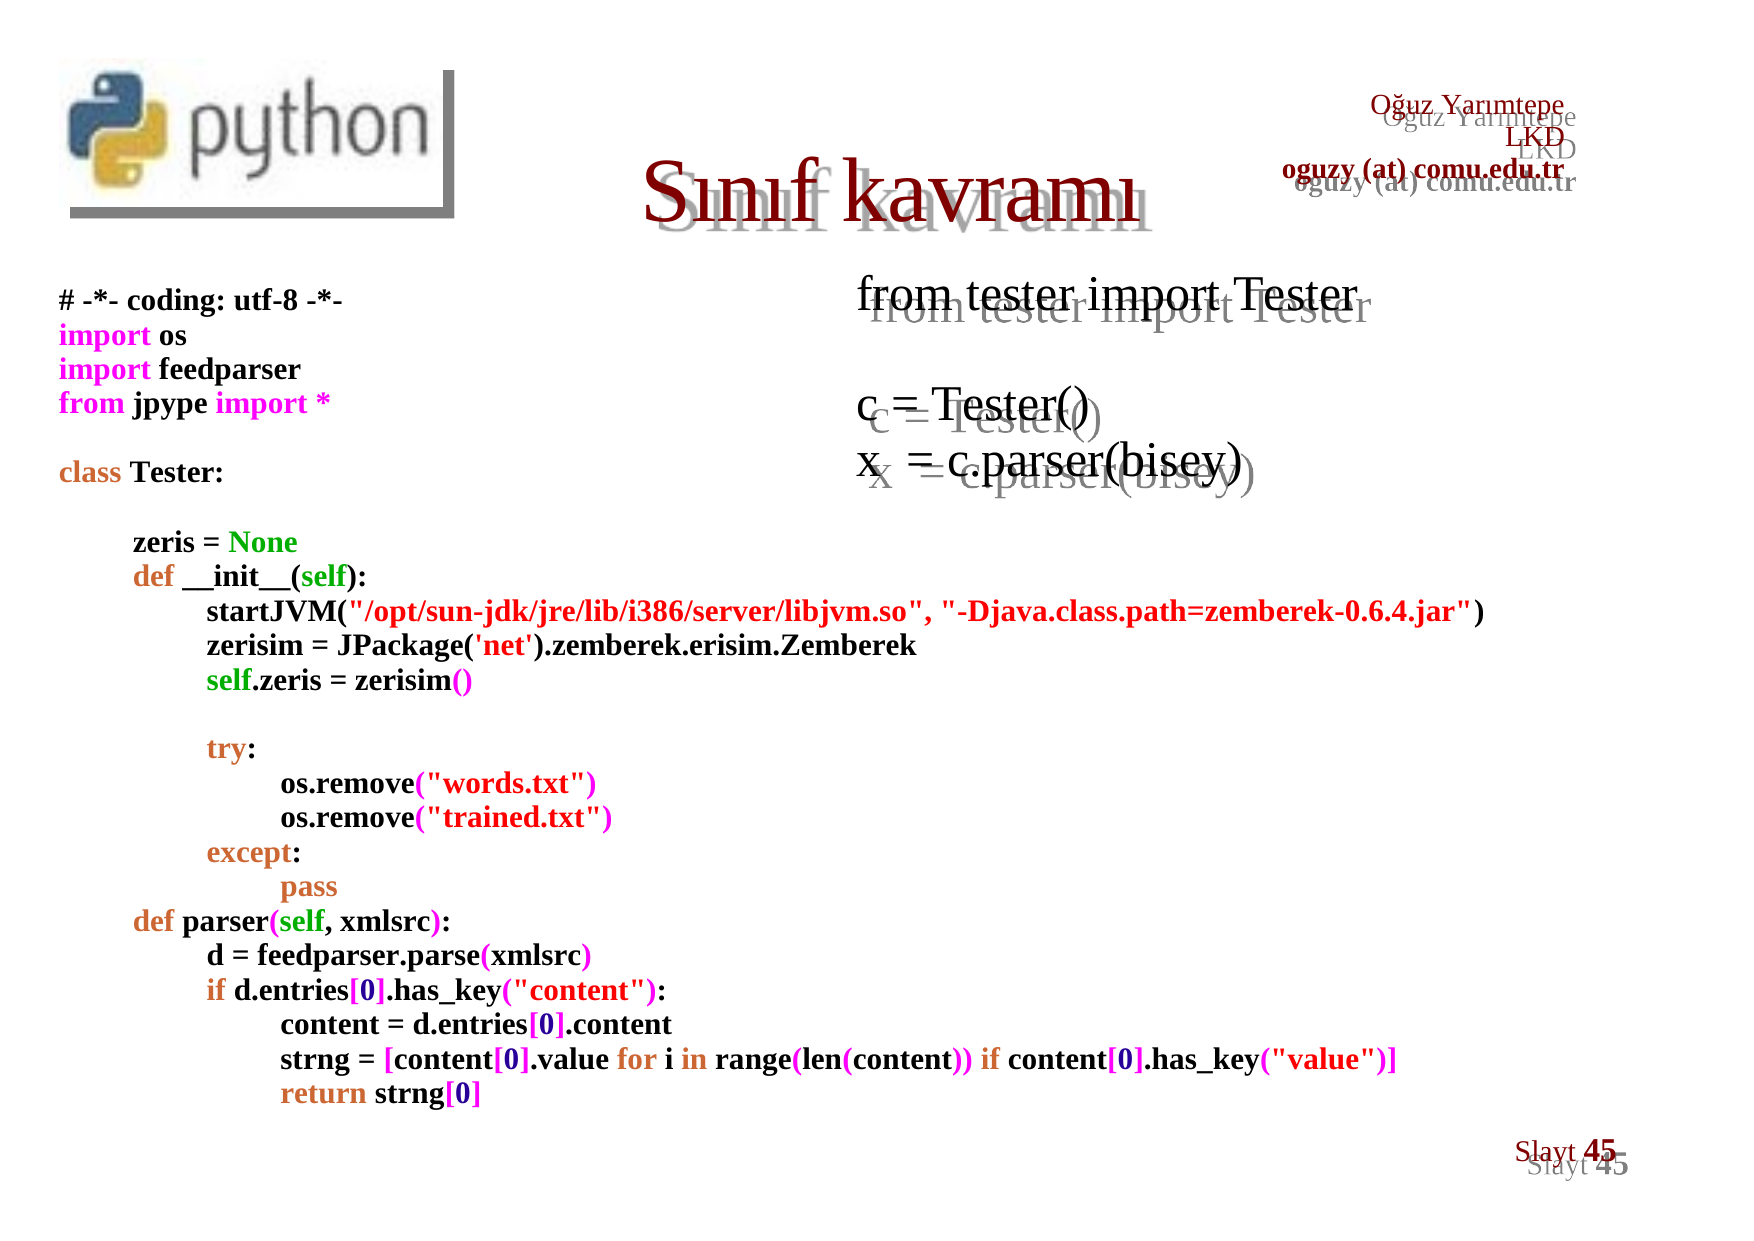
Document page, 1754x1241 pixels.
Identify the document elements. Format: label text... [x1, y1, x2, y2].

text_box from tester import Tester c = Tester() x = c.parser(bisey) [856, 265, 1654, 508]
subtitle # -*- coding: utf-8 -*- import os import feedparser from jpype import * class Tester: zeris = None def __init__(self): startJVM("/opt/sun-jdk/jre/lib/i386/server/libjvm.so", "-Djava.class.path=zemberek-0.6.4.jar") zerisim = JPackage('net').zemberek.erisim.Zemberek self.zeris = zerisim() try: os.remove("words.txt") os.remove("trained.txt") except: pass def parser(self, xmlsrc): d = feedparser.parse(xmlsrc) if d.entries[0].has_key("content"): content = d.entries[0].content strng = [content[0].value for i in range(len(content)) if content[0].has_key("value")] return strng[0] [59, 240, 1695, 1153]
title Sınıf kavramı [147, 120, 1636, 240]
picture [59, 58, 443, 207]
